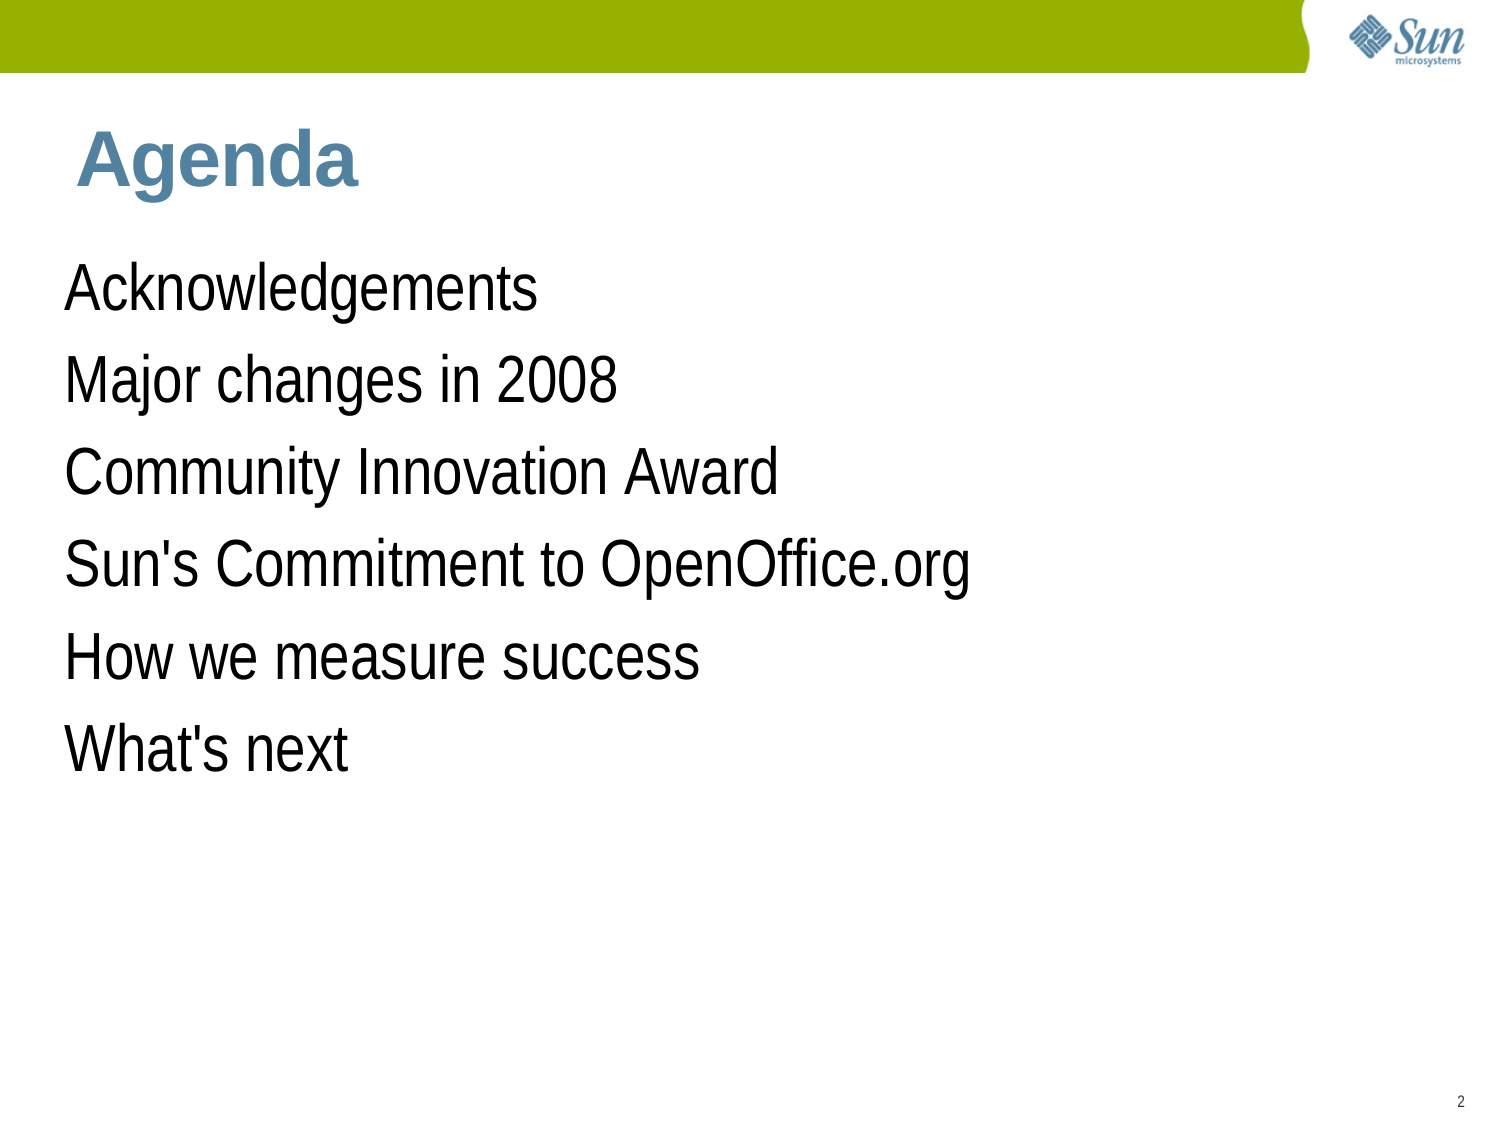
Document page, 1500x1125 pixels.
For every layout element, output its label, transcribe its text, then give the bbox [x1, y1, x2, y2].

list Acknowledgements Major changes in 2008 Community Innovation Award Sun's Commitment to OpenOffice.org How we measure success What's next [64, 258, 1459, 1062]
picture [0, 0, 1500, 73]
title Agenda [75, 123, 1437, 227]
